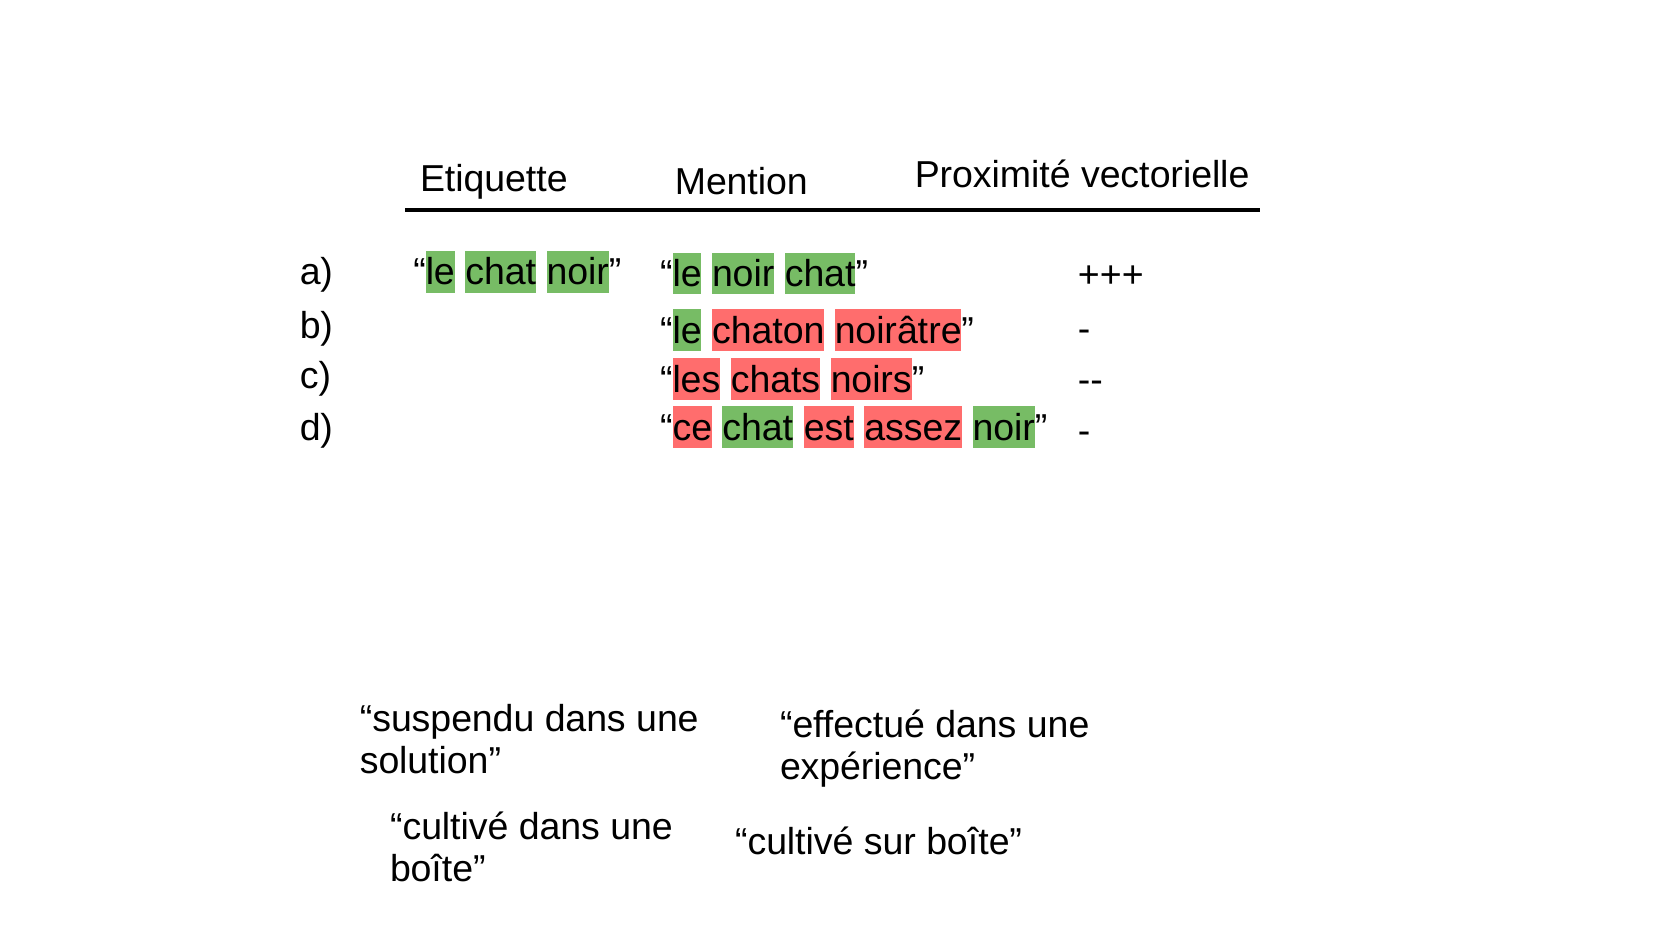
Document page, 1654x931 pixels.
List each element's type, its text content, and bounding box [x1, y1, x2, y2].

text_box - [1063, 300, 1184, 350]
text_box “le chaton noirâtre” [645, 301, 1020, 359]
text_box -- [1063, 350, 1184, 402]
text_box “suspendu dans une solution” [345, 690, 720, 789]
text_box “ce chat est assez noir” [645, 398, 1066, 498]
text_box d) [285, 398, 406, 456]
text_box Etiquette [405, 150, 781, 207]
text_box Proximité vectorielle [900, 146, 1366, 245]
text_box “le noir chat” [645, 244, 1020, 301]
text_box a) [285, 243, 406, 296]
text_box Mention [660, 153, 1035, 208]
text_box c) [285, 347, 406, 398]
text_box - [1063, 402, 1184, 460]
text_box b) [285, 296, 406, 347]
text_box “effectué dans une expérience” [765, 696, 1141, 796]
text_box +++ [1063, 246, 1184, 300]
text_box “cultivé sur boîte” [720, 813, 1096, 871]
text_box “les chats noirs” [645, 350, 1021, 408]
text_box “cultivé dans une boîte” [375, 798, 751, 897]
text_box “le chat noir” [406, 243, 774, 301]
